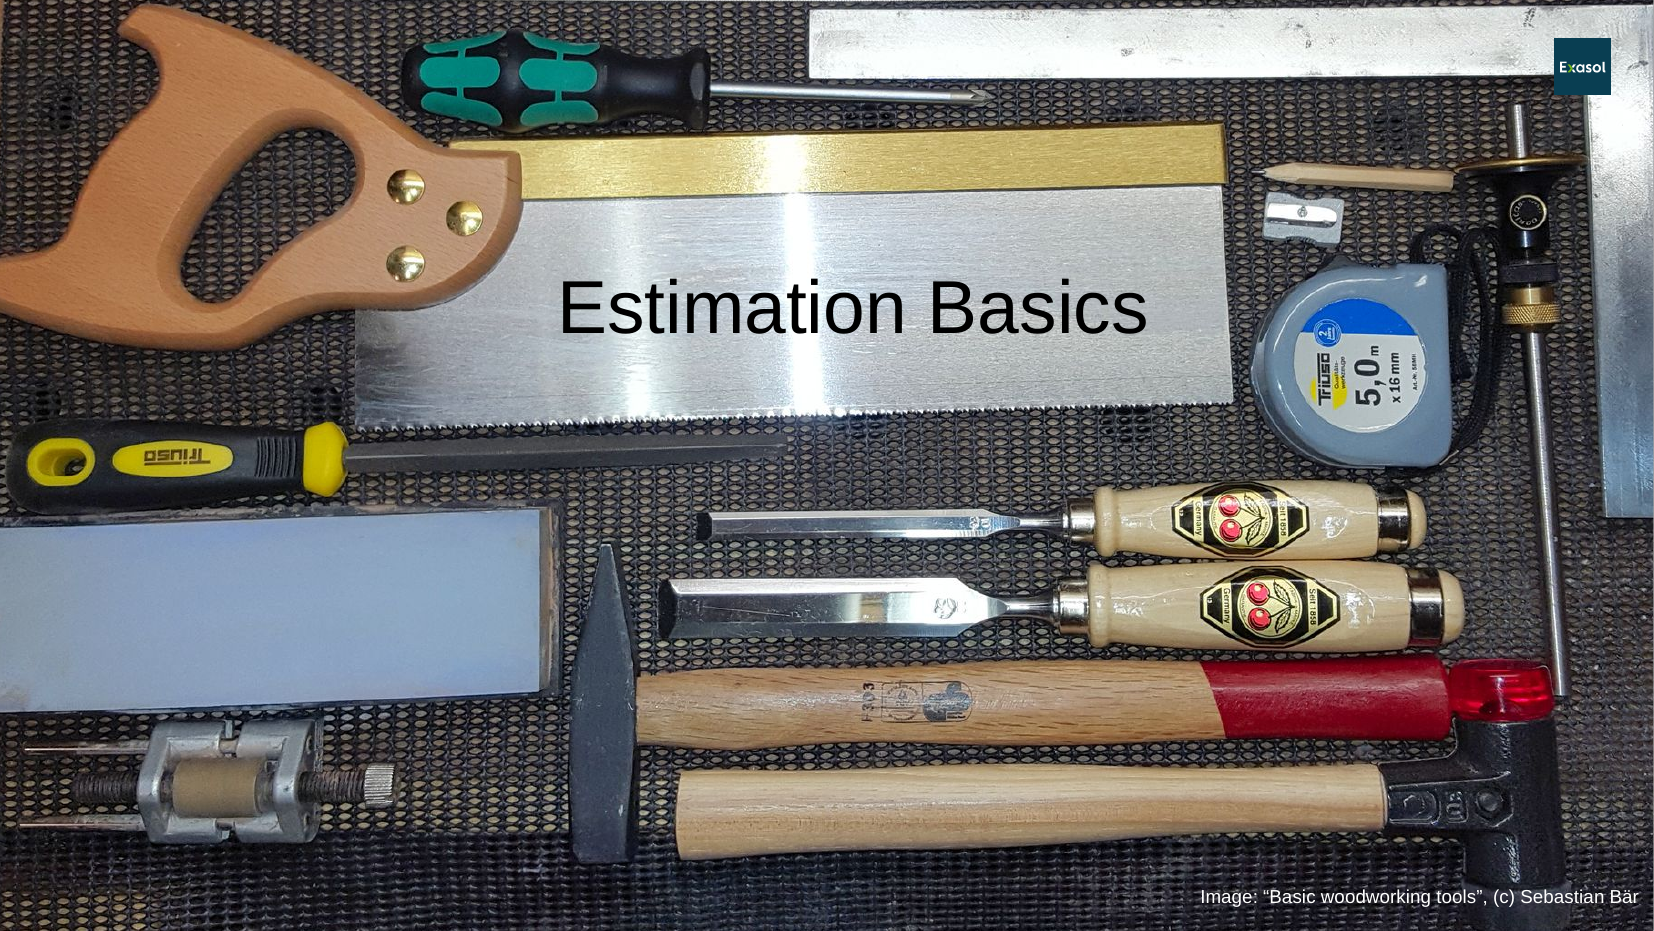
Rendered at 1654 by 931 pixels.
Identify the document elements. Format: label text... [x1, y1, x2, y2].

text_box Image: “Basic woodworking tools”, (c) Sebastian Bär [1185, 879, 1654, 931]
picture [0, 0, 1654, 931]
subtitle Estimation Basics [543, 265, 1164, 350]
